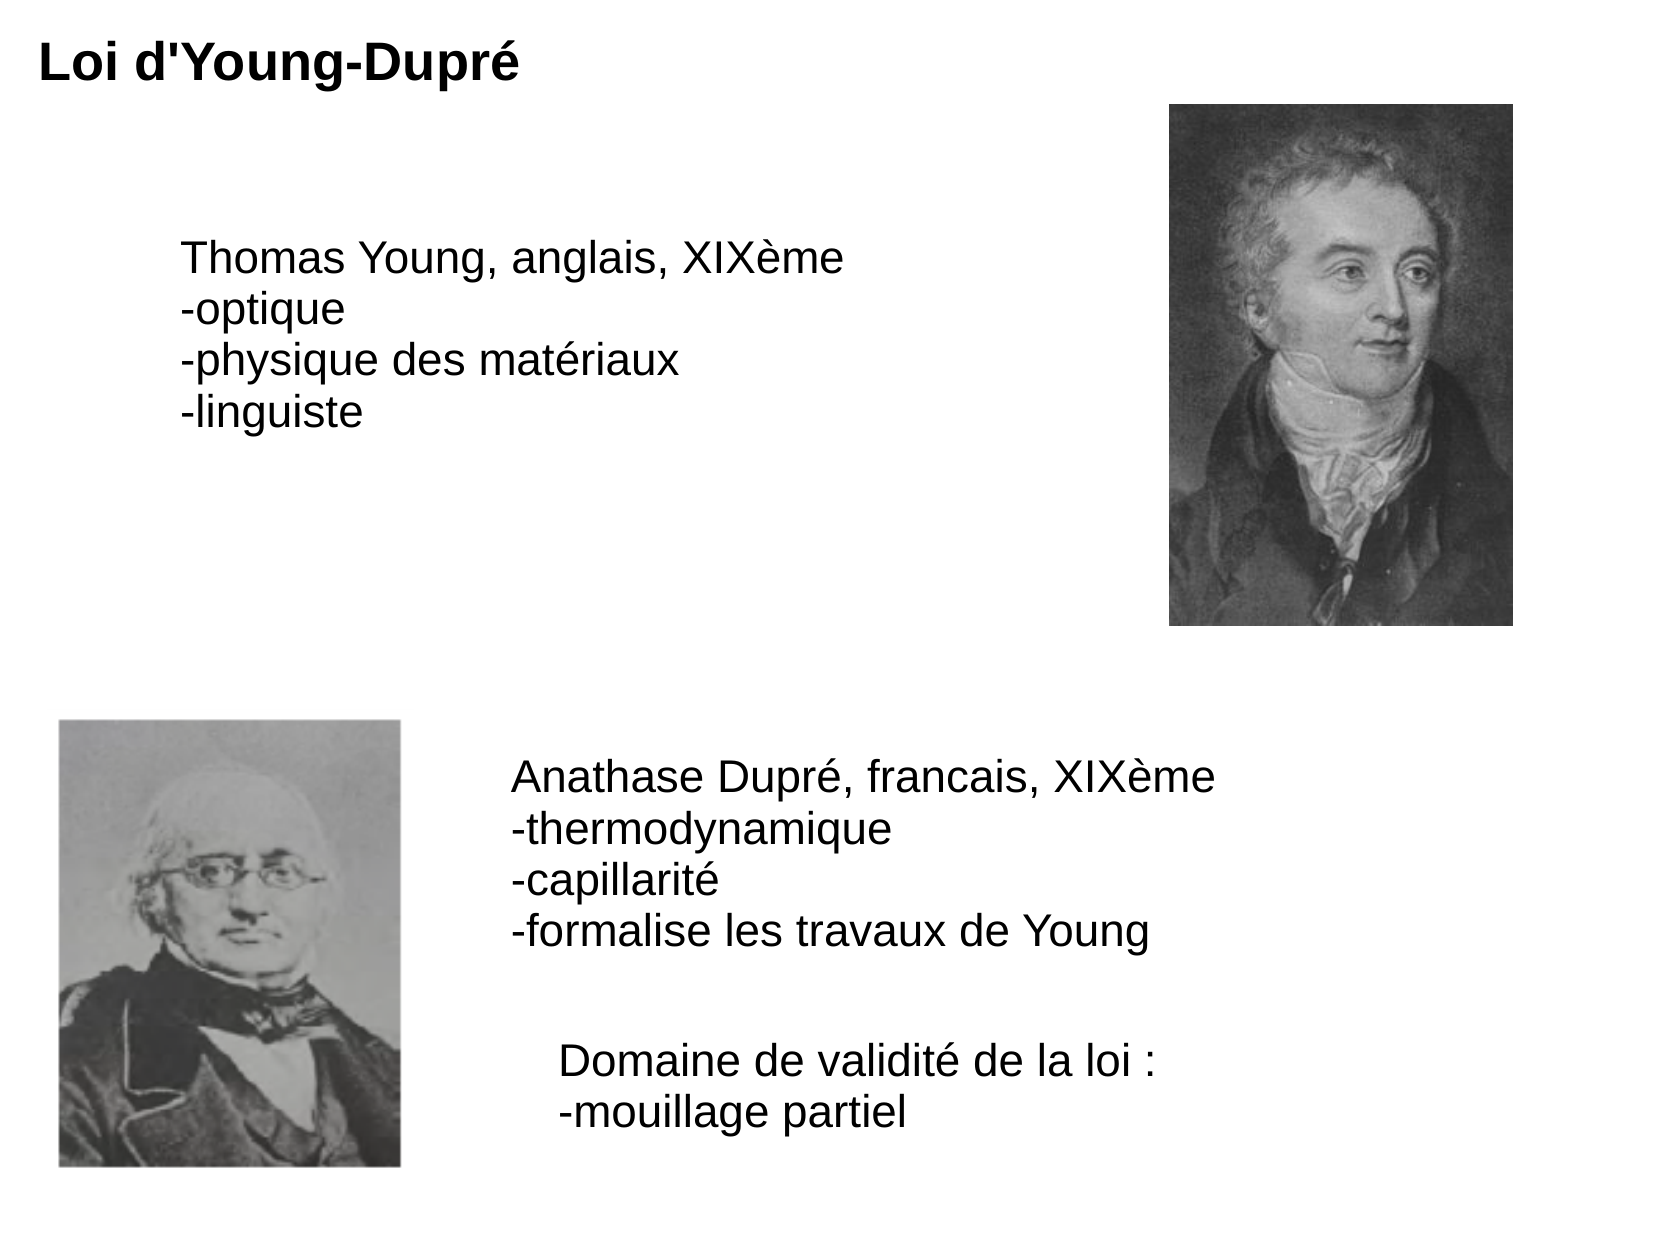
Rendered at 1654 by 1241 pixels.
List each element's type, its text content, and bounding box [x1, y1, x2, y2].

text_box Loi d'Young-Dupré [23, 23, 650, 101]
text_box Thomas Young, anglais, XIXème -optique -physique des matériaux -linguiste [165, 224, 861, 445]
text_box Anathase Dupré, francais, XIXème -thermodynamique -capillarité -formalise les travaux de Young [496, 744, 1232, 964]
picture [47, 708, 414, 1178]
text_box Domaine de validité de la loi : -mouillage partiel [543, 1027, 1173, 1145]
picture [1169, 104, 1513, 626]
